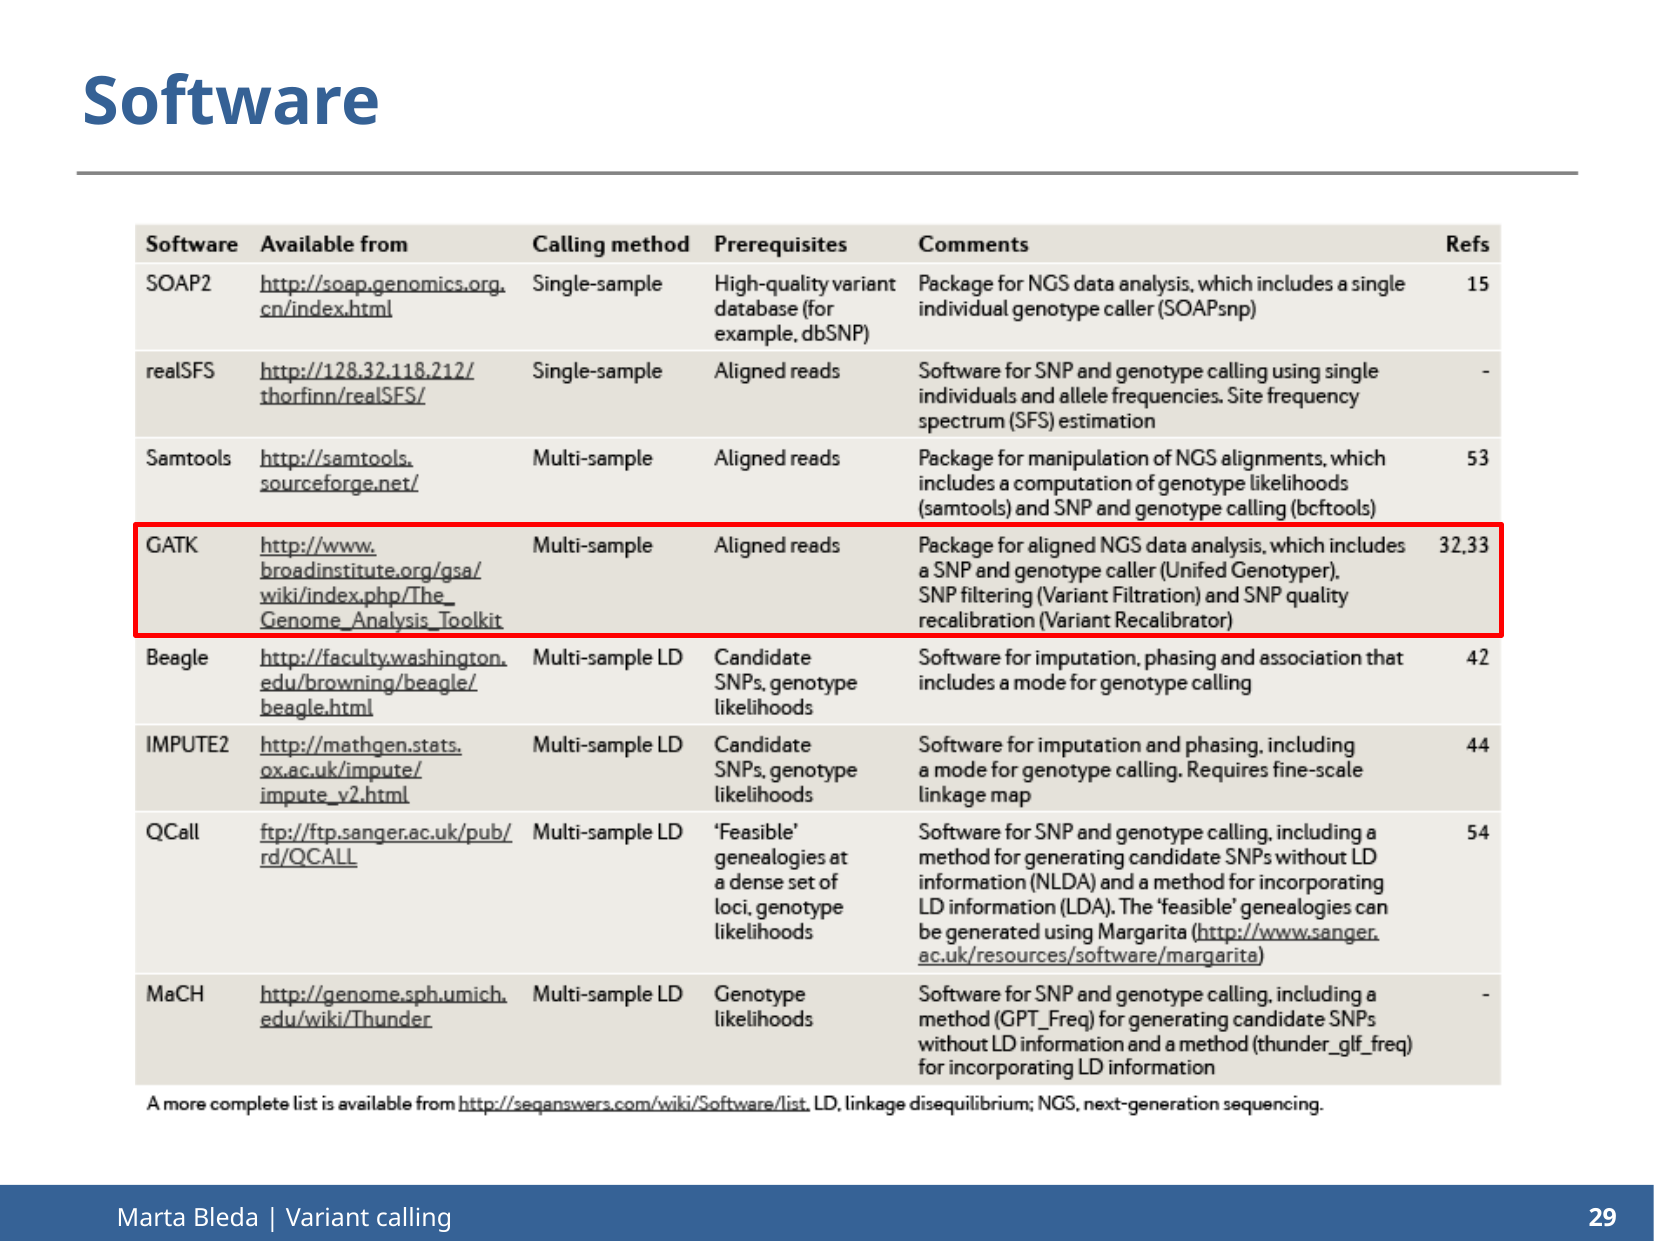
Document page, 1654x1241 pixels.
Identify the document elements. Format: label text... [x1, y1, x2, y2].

picture [135, 220, 1519, 1121]
picture [138, 527, 1499, 633]
picture [74, 170, 1580, 175]
title Software [82, 49, 1571, 148]
